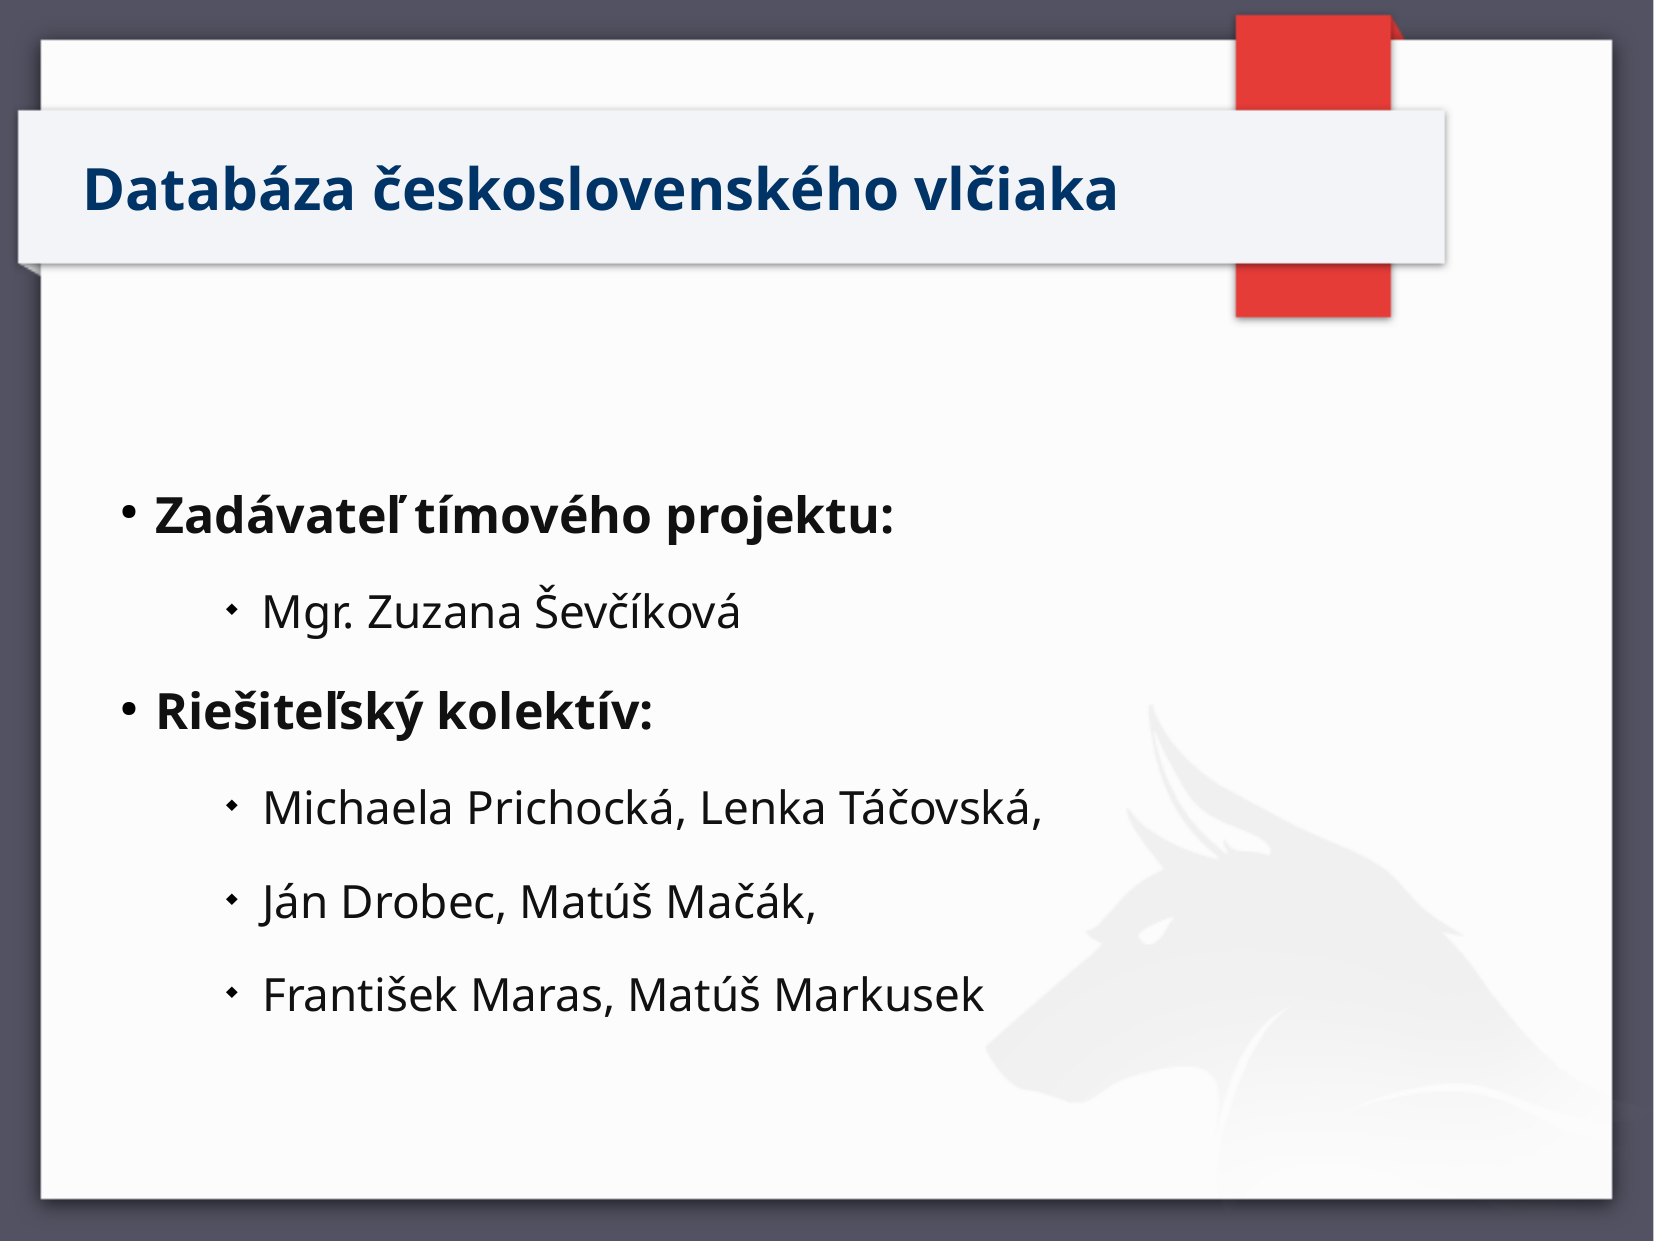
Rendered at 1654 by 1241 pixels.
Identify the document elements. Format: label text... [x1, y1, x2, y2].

picture [0, 0, 1654, 1241]
title Databáza československého vlčiaka [82, 120, 1441, 257]
subtitle Zadávateľ tímového projektu: Mgr. Zuzana Ševčíková Riešiteľský kolektív: Michaela Prichocká, Lenka Táčovská, Ján Drobec, Matúš Mačák, František Maras, Matúš Markusek [120, 375, 1501, 1096]
